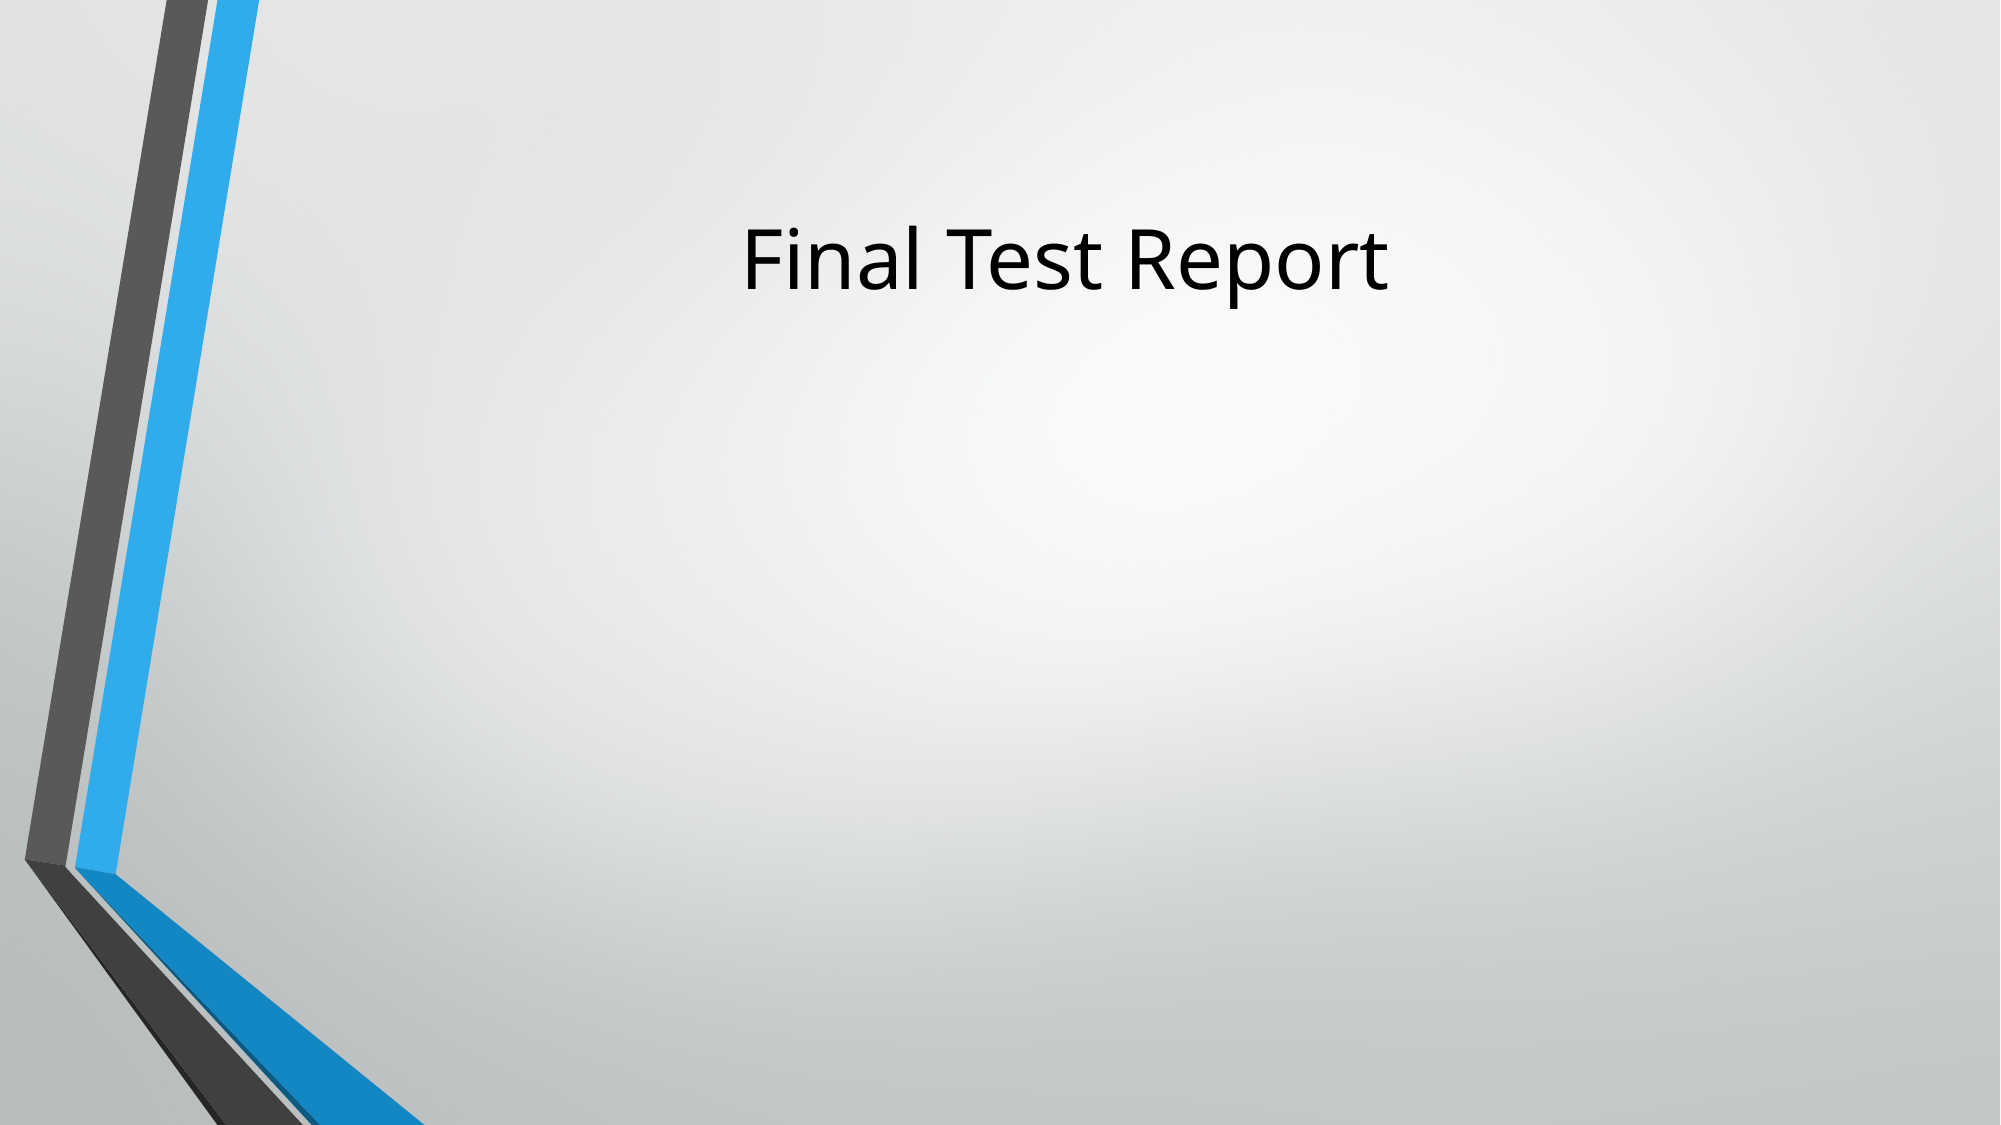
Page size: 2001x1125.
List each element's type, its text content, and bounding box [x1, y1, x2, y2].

title Final Test Report [243, 112, 1887, 400]
